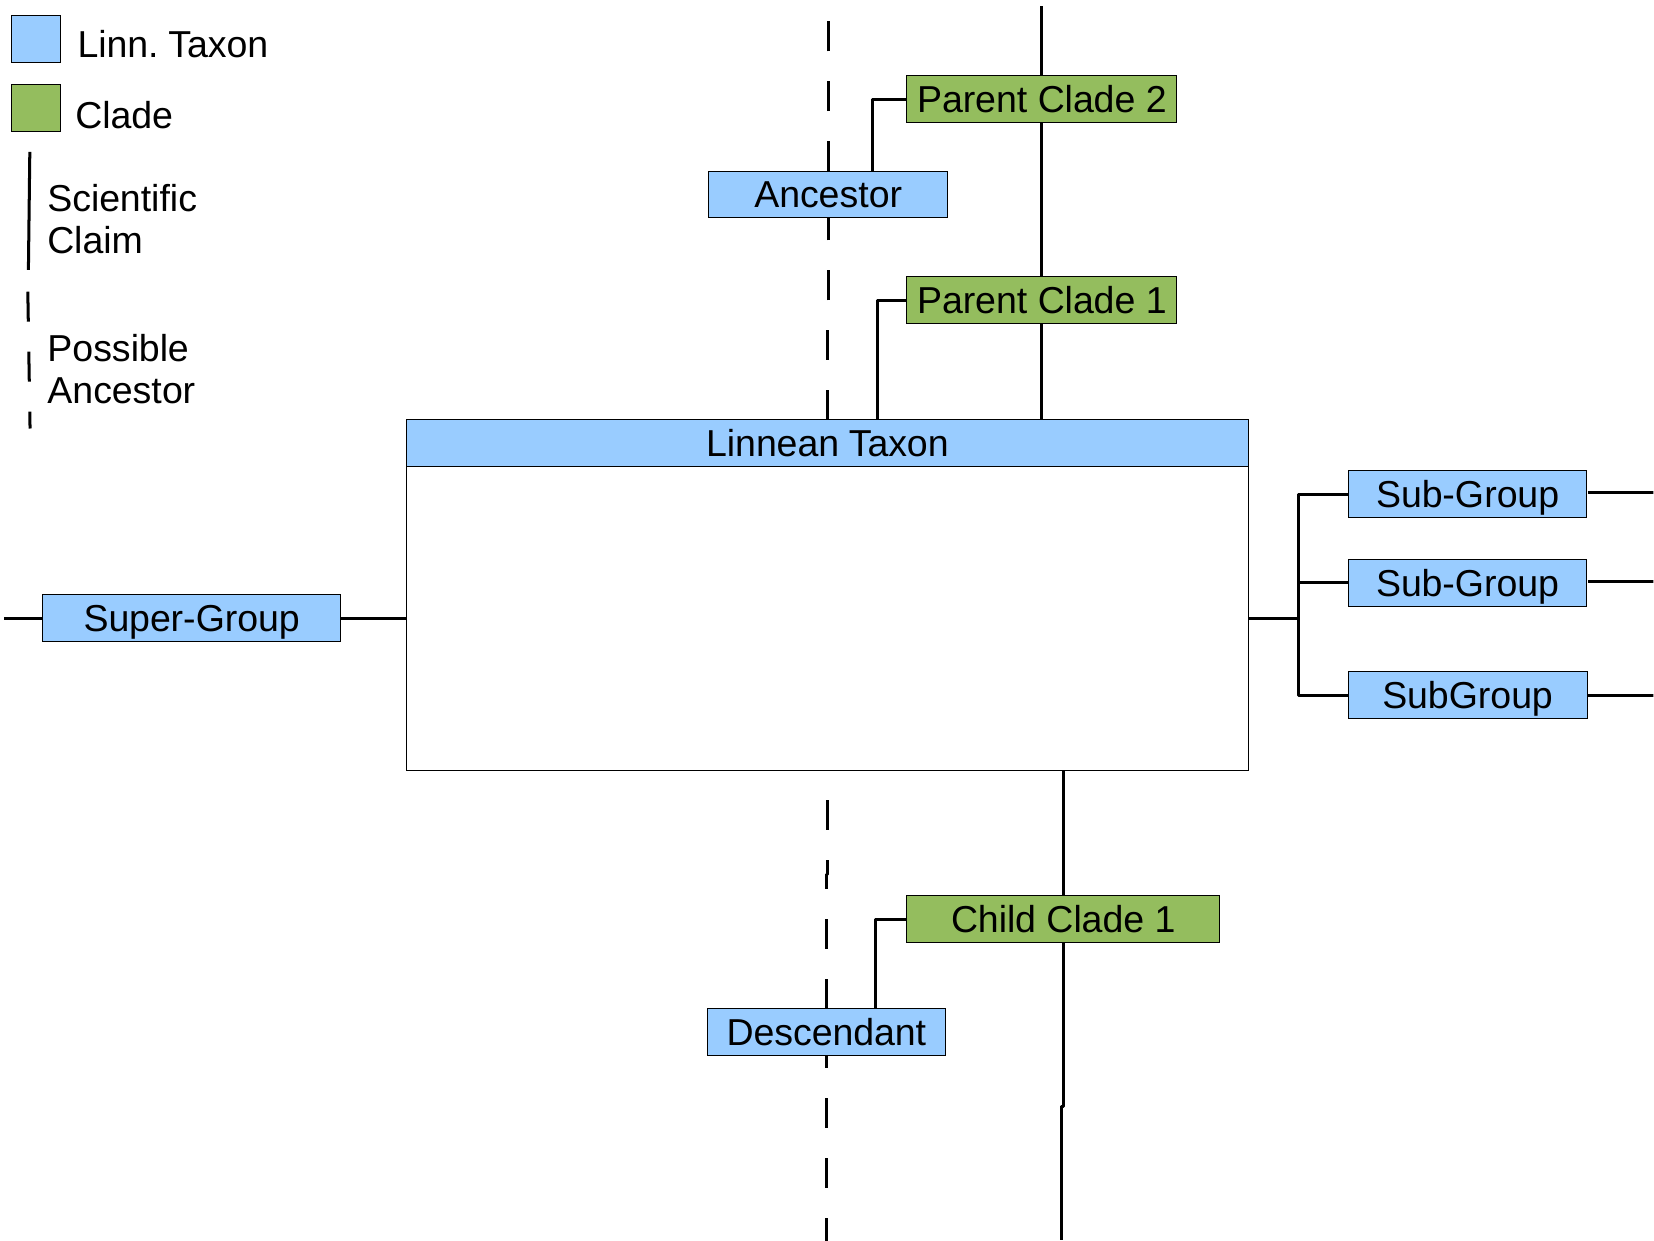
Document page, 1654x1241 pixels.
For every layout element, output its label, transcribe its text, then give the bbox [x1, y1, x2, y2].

text_box SubGroup [1348, 671, 1588, 719]
text_box Parent Clade 1 [906, 276, 1177, 324]
text_box Sub-Group [1348, 470, 1587, 518]
text_box Sub-Group [1348, 559, 1587, 607]
text_box Linn. Taxon [62, 16, 320, 73]
text_box [11, 15, 61, 63]
text_box Possible Ancestor [32, 320, 290, 420]
text_box Super-Group [42, 594, 341, 642]
text_box Clade [60, 87, 211, 145]
text_box Descendant [707, 1008, 946, 1056]
text_box [11, 84, 61, 132]
text_box Child Clade 1 [906, 895, 1220, 943]
text_box Parent Clade 2 [906, 75, 1177, 123]
text_box Scientific Claim [32, 170, 290, 270]
text_box [406, 467, 1249, 771]
text_box Linnean Taxon [406, 419, 1249, 467]
text_box Ancestor [708, 171, 948, 218]
